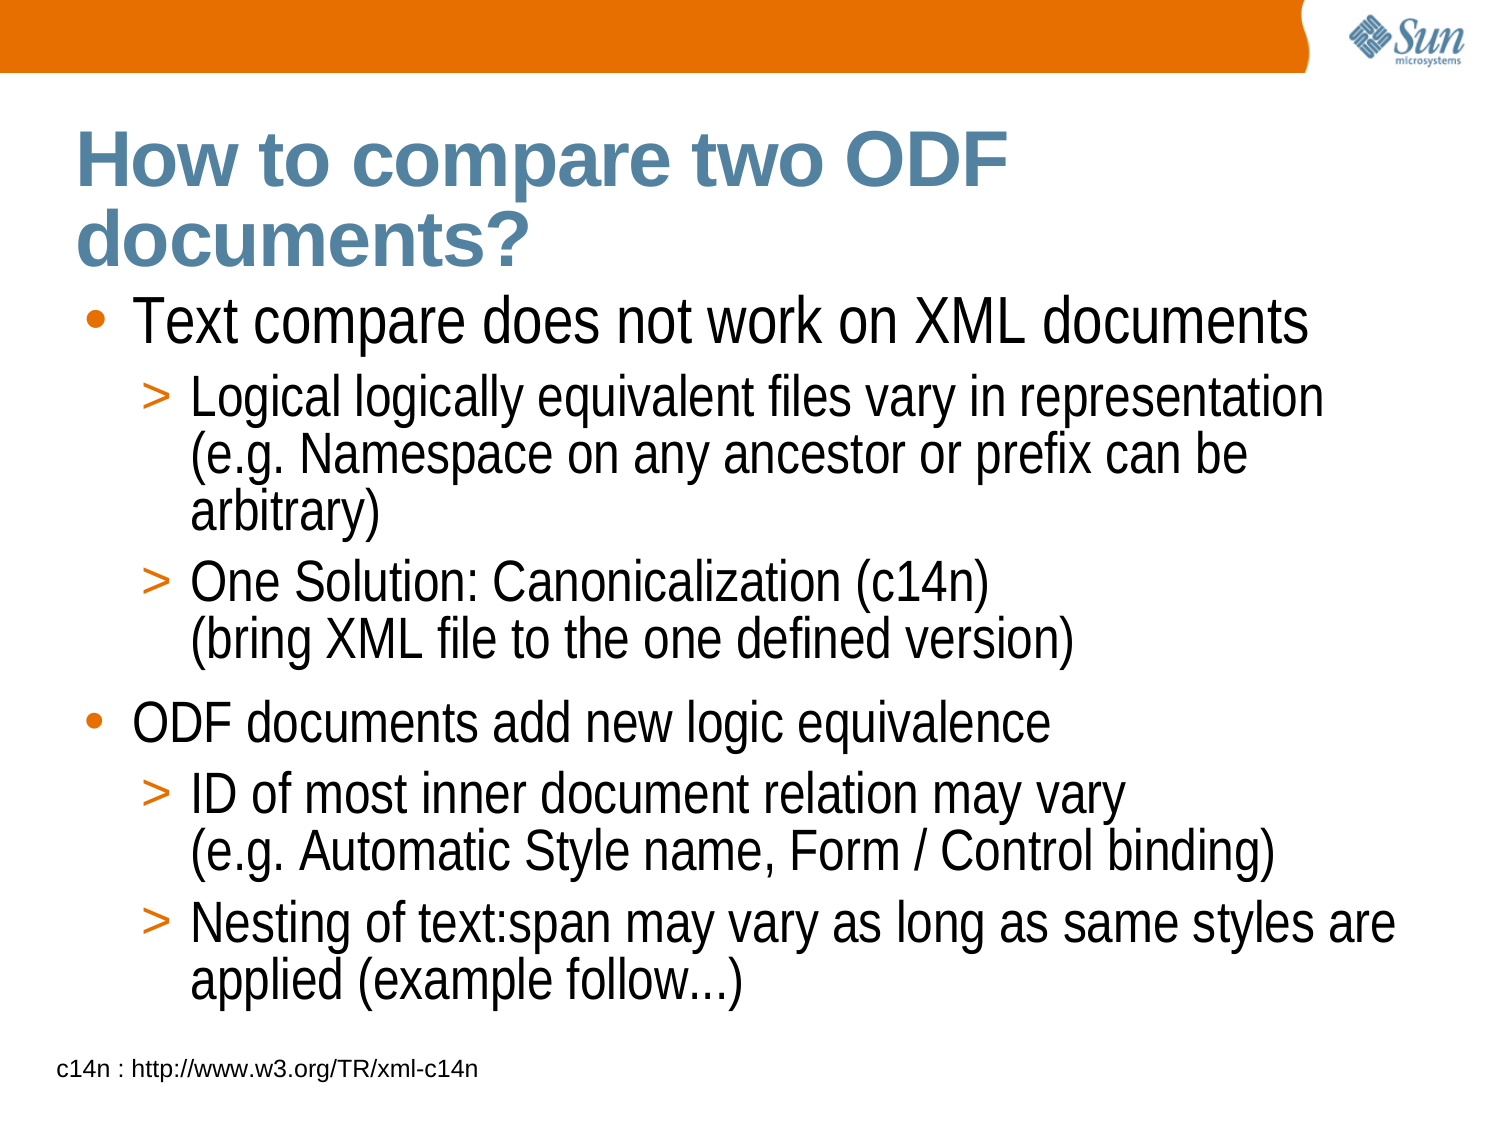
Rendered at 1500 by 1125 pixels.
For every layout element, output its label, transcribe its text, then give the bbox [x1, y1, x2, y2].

picture [0, 0, 1500, 73]
list Text compare does not work on XML documents Logical logically equivalent files vary in representation (e.g. Namespace on any ancestor or prefix can be arbitrary) One Solution: Canonicalization (c14n) (bring XML file to the one defined version) ODF documents add new logic equivalence ID of most inner document relation may vary (e.g. Automatic Style name, Form / Control binding) Nesting of text:span may vary as long as same styles are applied (example follow...) [64, 291, 1402, 1051]
text_box c14n : http://www.w3.org/TR/xml-c14n [56, 1058, 478, 1087]
title How to compare two ODF documents? [75, 123, 1437, 292]
